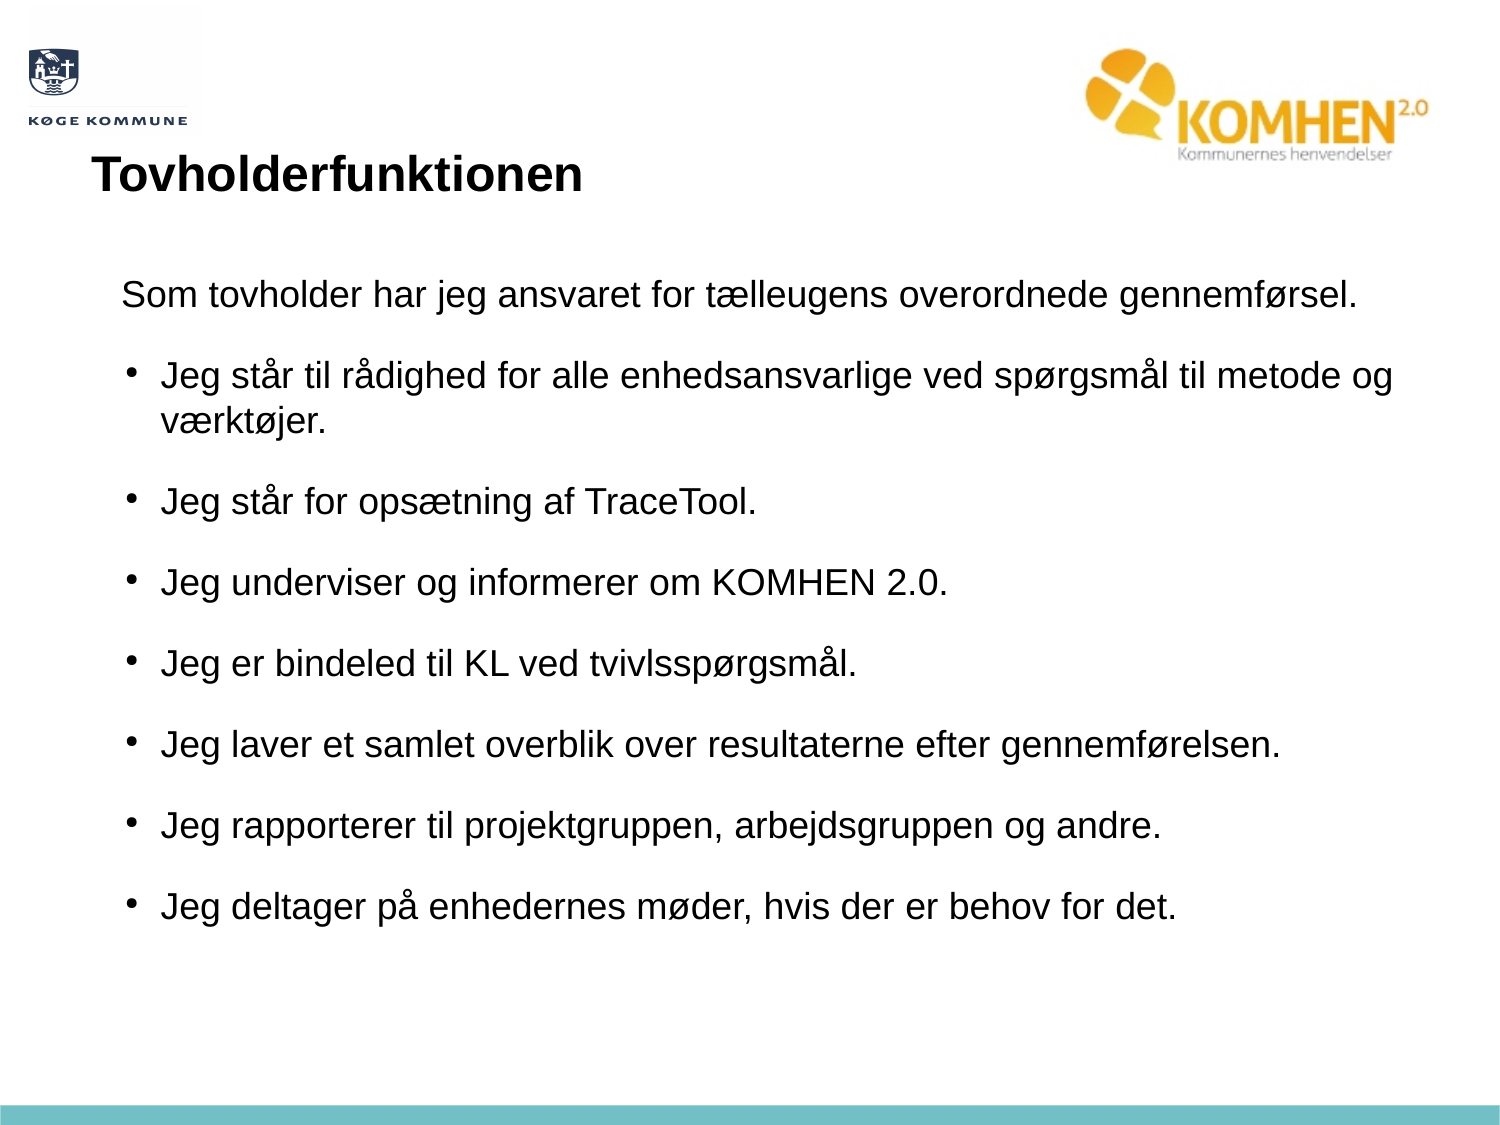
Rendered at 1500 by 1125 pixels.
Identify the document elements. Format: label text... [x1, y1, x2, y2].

picture [1069, 30, 1440, 186]
text_box Tovholderfunktionen [76, 78, 1427, 266]
text_box [0, 1105, 1500, 1125]
picture [29, 5, 202, 136]
text_box Som tovholder har jeg ansvaret for tælleugens overordnede gennemførsel. Jeg står til rådighed for alle enhedsansvarlige ved spørgsmål til metode og værktøjer. Jeg står for opsætning af TraceTool. Jeg underviser og informerer om KOMHEN 2.0. Jeg er bindeled til KL ved tvivlsspørgsmål. Jeg laver et samlet overblik over resultaterne efter gennemførelsen. Jeg rapporterer til projektgruppen, arbejdsgruppen og andre. Jeg deltager på enhedernes møder, hvis der er behov for det. [75, 262, 1425, 1005]
